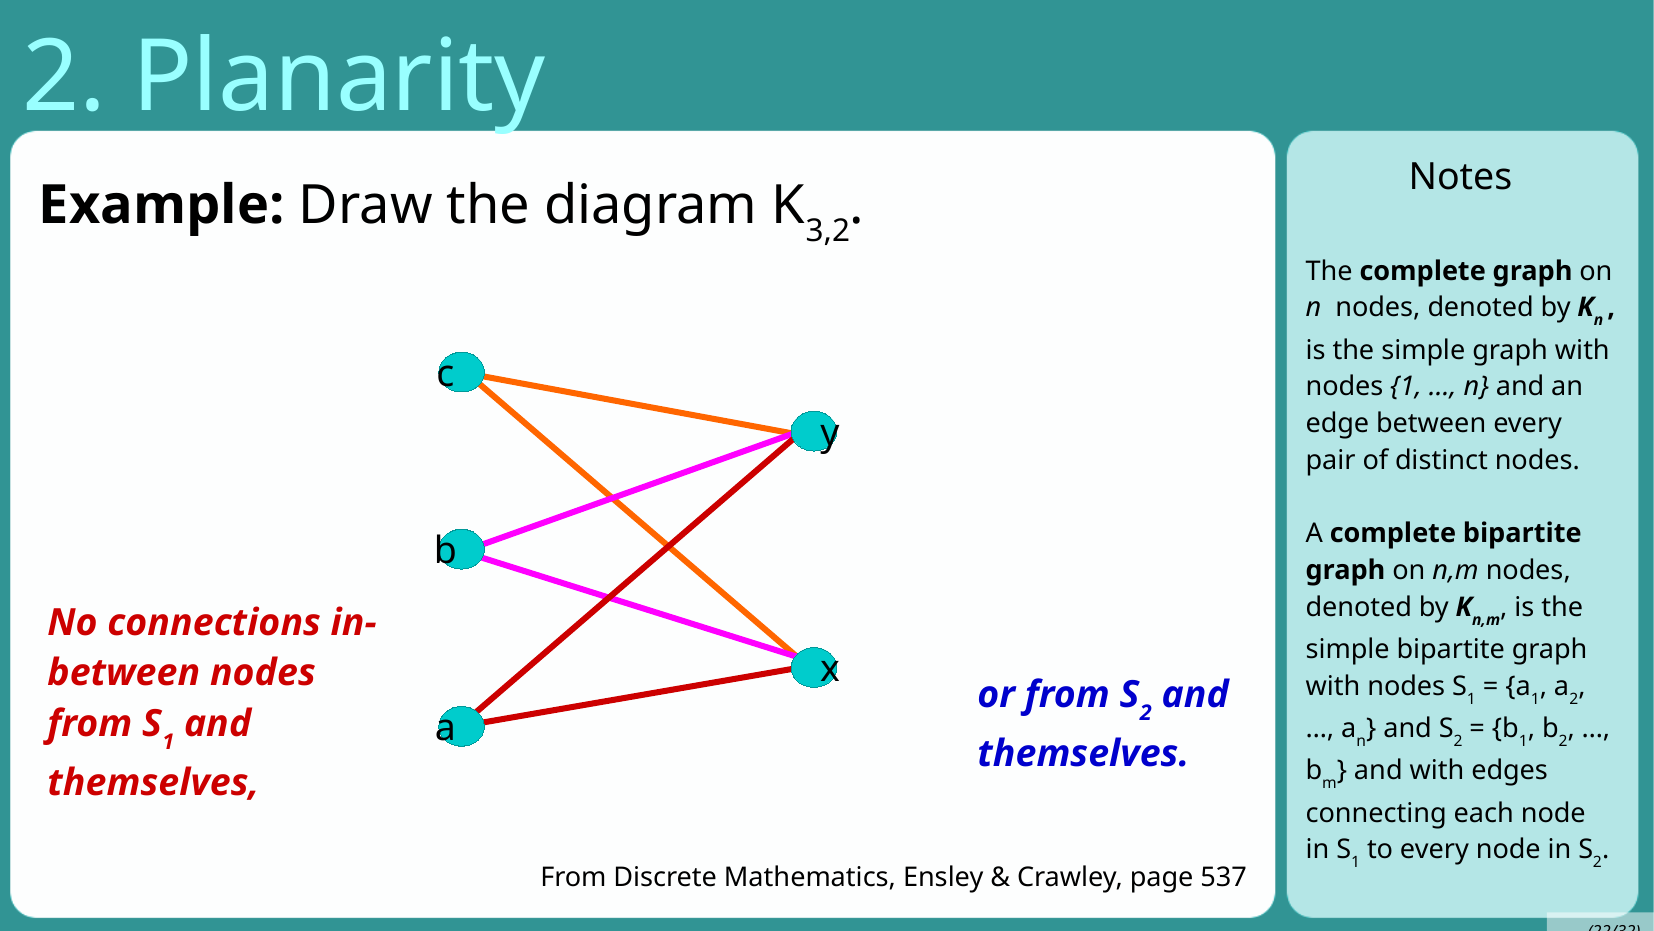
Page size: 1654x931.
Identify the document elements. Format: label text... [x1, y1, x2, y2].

text_box a [440, 730, 449, 738]
title 2. Planarity [22, 13, 1511, 130]
text_box c [438, 352, 485, 392]
text_box (<number>/32) [1546, 912, 1654, 931]
text_box Notes The complete graph on n nodes, denoted by Kn , is the simple graph with nodes {1, …, n} and an edge between every pair of distinct nodes. A complete bipartite graph on n,m nodes, denoted by Kn,m, is the simple bipartite graph with nodes S1 = {a1, a2, …, an} and S2 = {b1, b2, …, bm} and with edges connecting each node in S1 to every node in S2. [1290, 141, 1631, 891]
text_box No connections in-between nodes from S1 and themselves, [32, 587, 413, 877]
text_box or from S2 and themselves. [962, 660, 1252, 772]
text_box a [438, 722, 449, 729]
text_box From Discrete Mathematics, Ensley & Crawley, page 537 [536, 860, 1247, 892]
text_box x [832, 664, 837, 675]
picture [0, 0, 1654, 931]
text_box b [439, 545, 451, 561]
text_box a [439, 706, 485, 747]
text_box Example: Draw the diagram K3,2. [39, 165, 1247, 892]
text_box b [439, 529, 485, 570]
text_box x [791, 647, 836, 688]
text_box y [791, 411, 836, 452]
